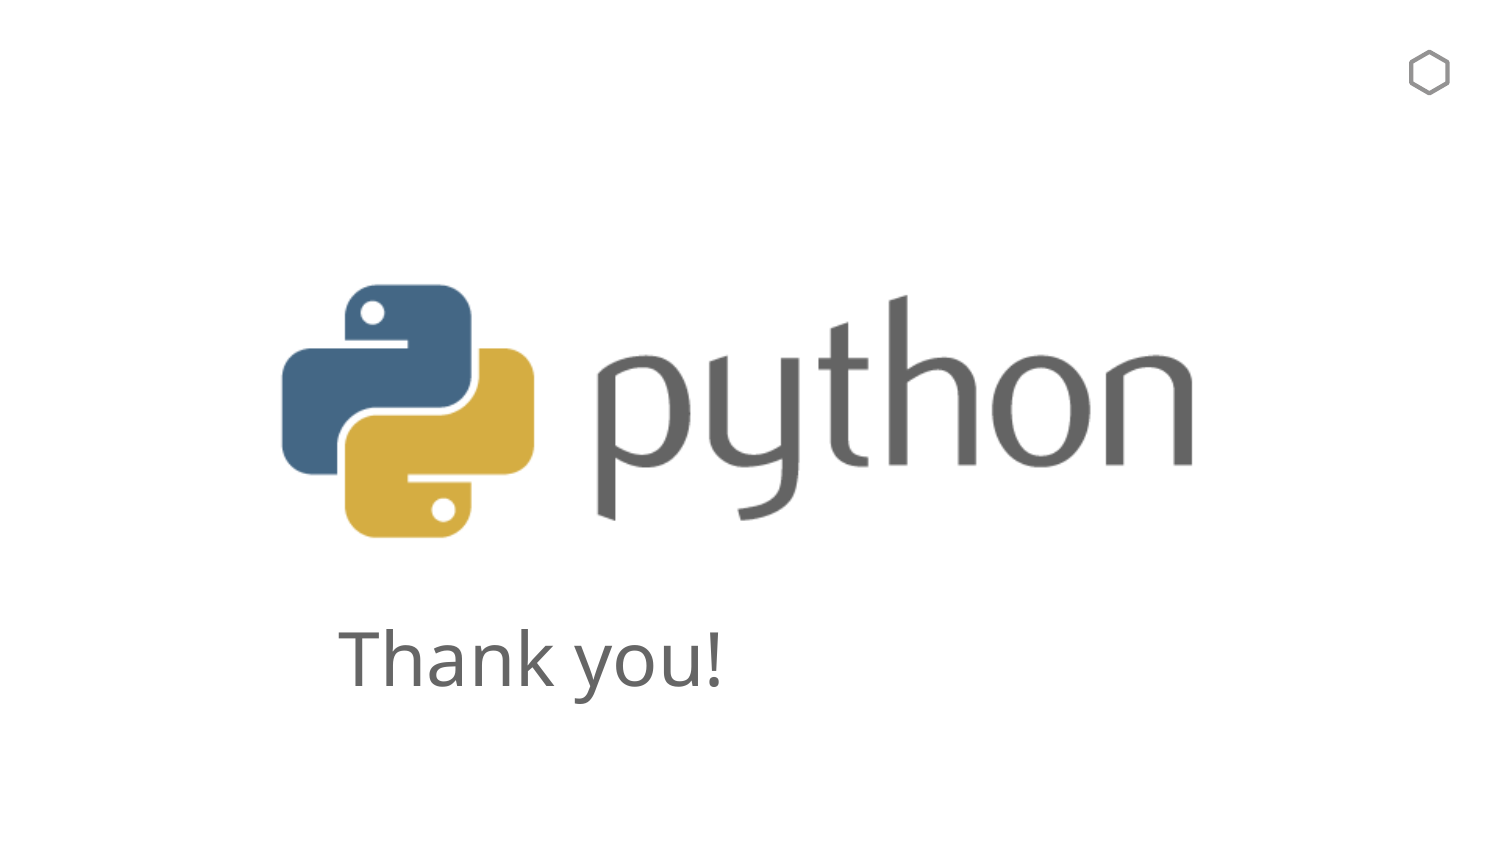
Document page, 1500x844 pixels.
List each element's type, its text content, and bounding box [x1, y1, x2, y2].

picture [164, 167, 1336, 676]
text_box Thank you! [324, 596, 1220, 796]
